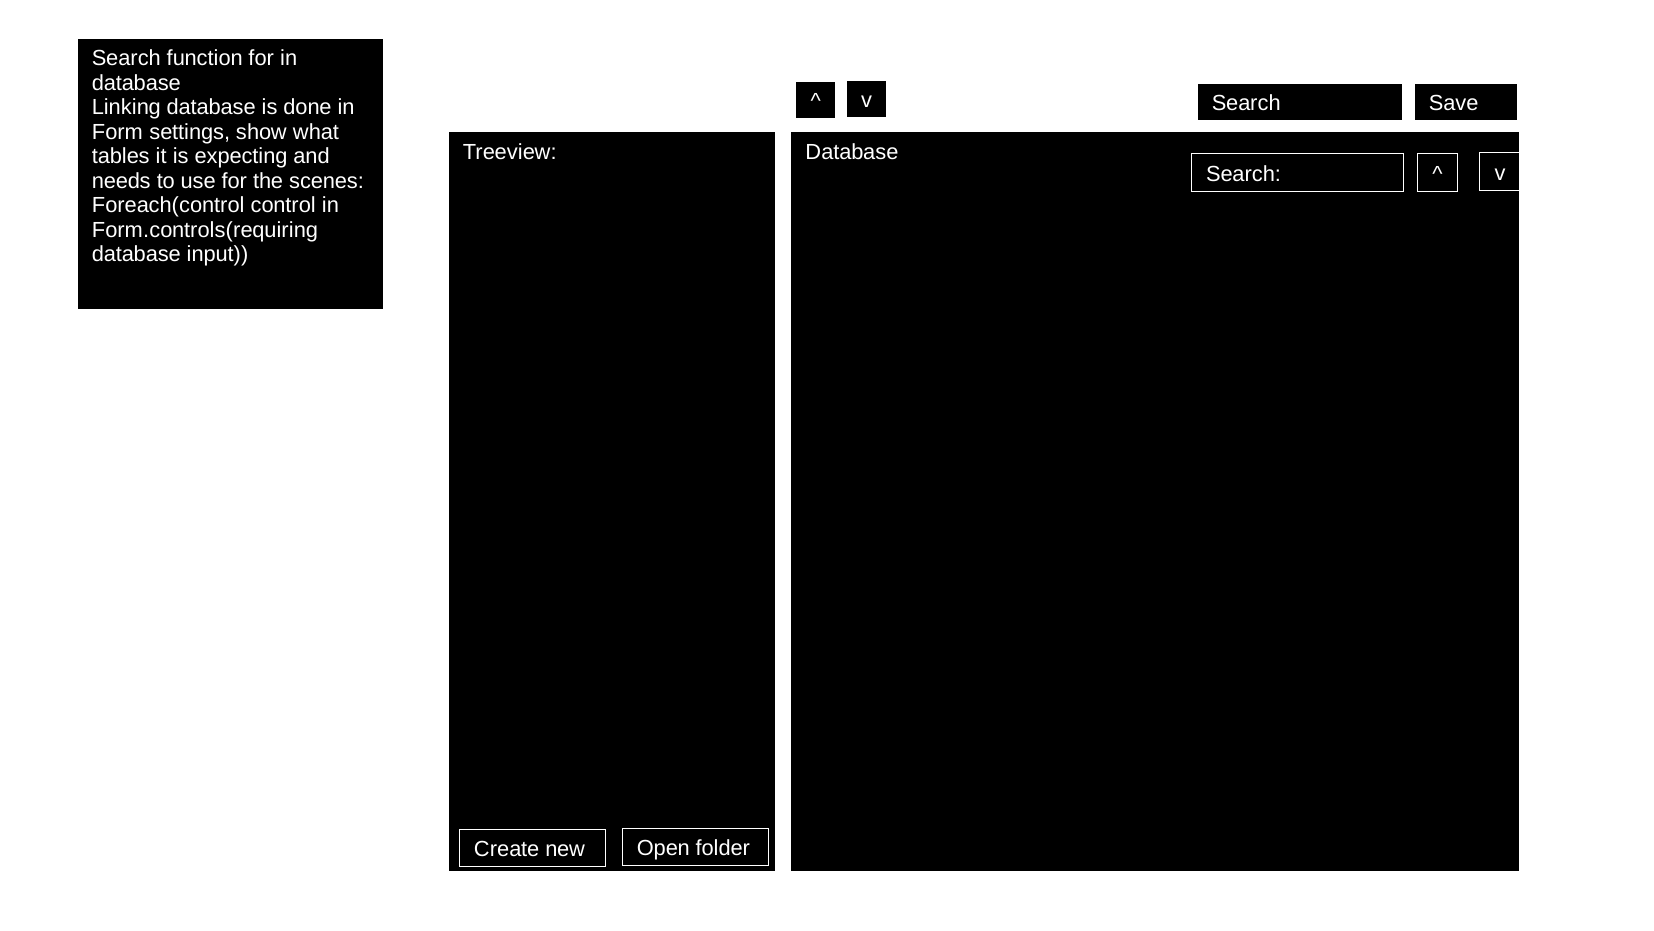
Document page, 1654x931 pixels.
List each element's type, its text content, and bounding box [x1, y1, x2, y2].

text_box Treeview: [448, 131, 776, 872]
text_box ^ [1417, 153, 1458, 192]
text_box Save [1414, 83, 1518, 121]
text_box v [1479, 152, 1520, 191]
text_box v [846, 80, 887, 118]
text_box Search [1197, 83, 1403, 121]
text_box Search: [1191, 153, 1404, 192]
text_box Create new [459, 829, 606, 867]
text_box Search function for in database Linking database is done in Form settings, show what tables it is expecting and needs to use for the scenes: Foreach(control control in Form.controls(requiring database input)) [77, 38, 384, 310]
text_box Open folder [622, 828, 769, 866]
text_box ^ [795, 81, 836, 119]
text_box Database [790, 131, 1520, 872]
